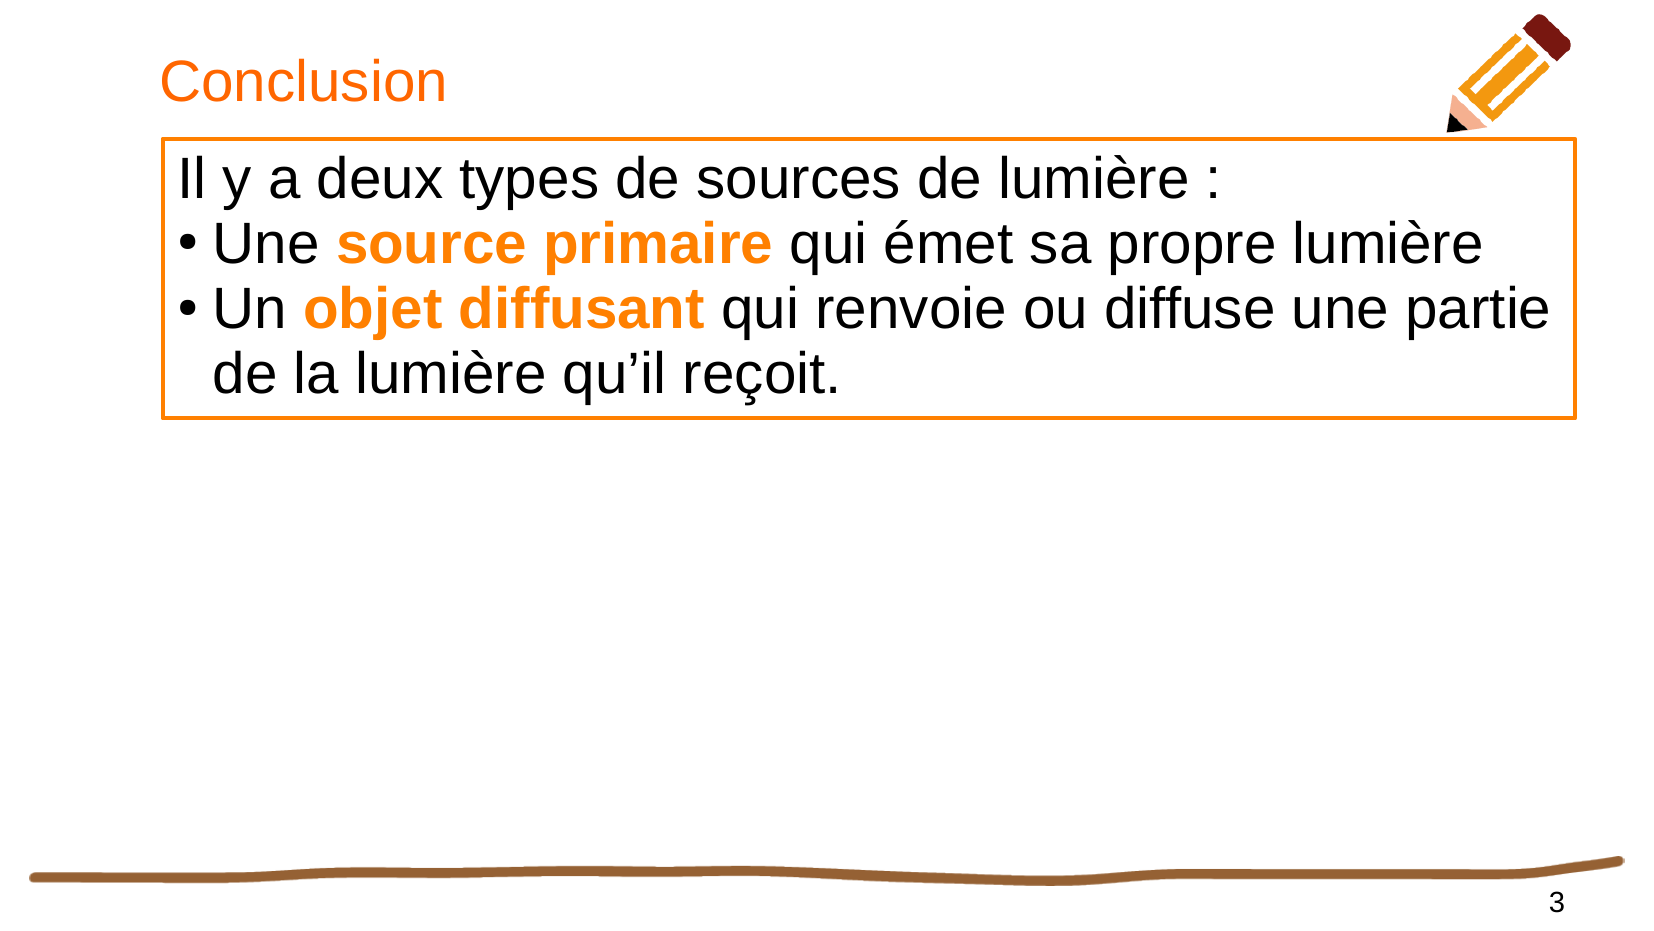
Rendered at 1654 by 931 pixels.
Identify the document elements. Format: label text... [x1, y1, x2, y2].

title Conclusion [88, 29, 488, 133]
picture [1446, 14, 1571, 133]
picture [29, 856, 1625, 886]
text_box Il y a deux types de sources de lumière : Une source primaire qui émet sa propre lumière Un objet diffusant qui renvoie ou diffuse une partie de la lumière qu’il reçoit. [162, 138, 1576, 419]
